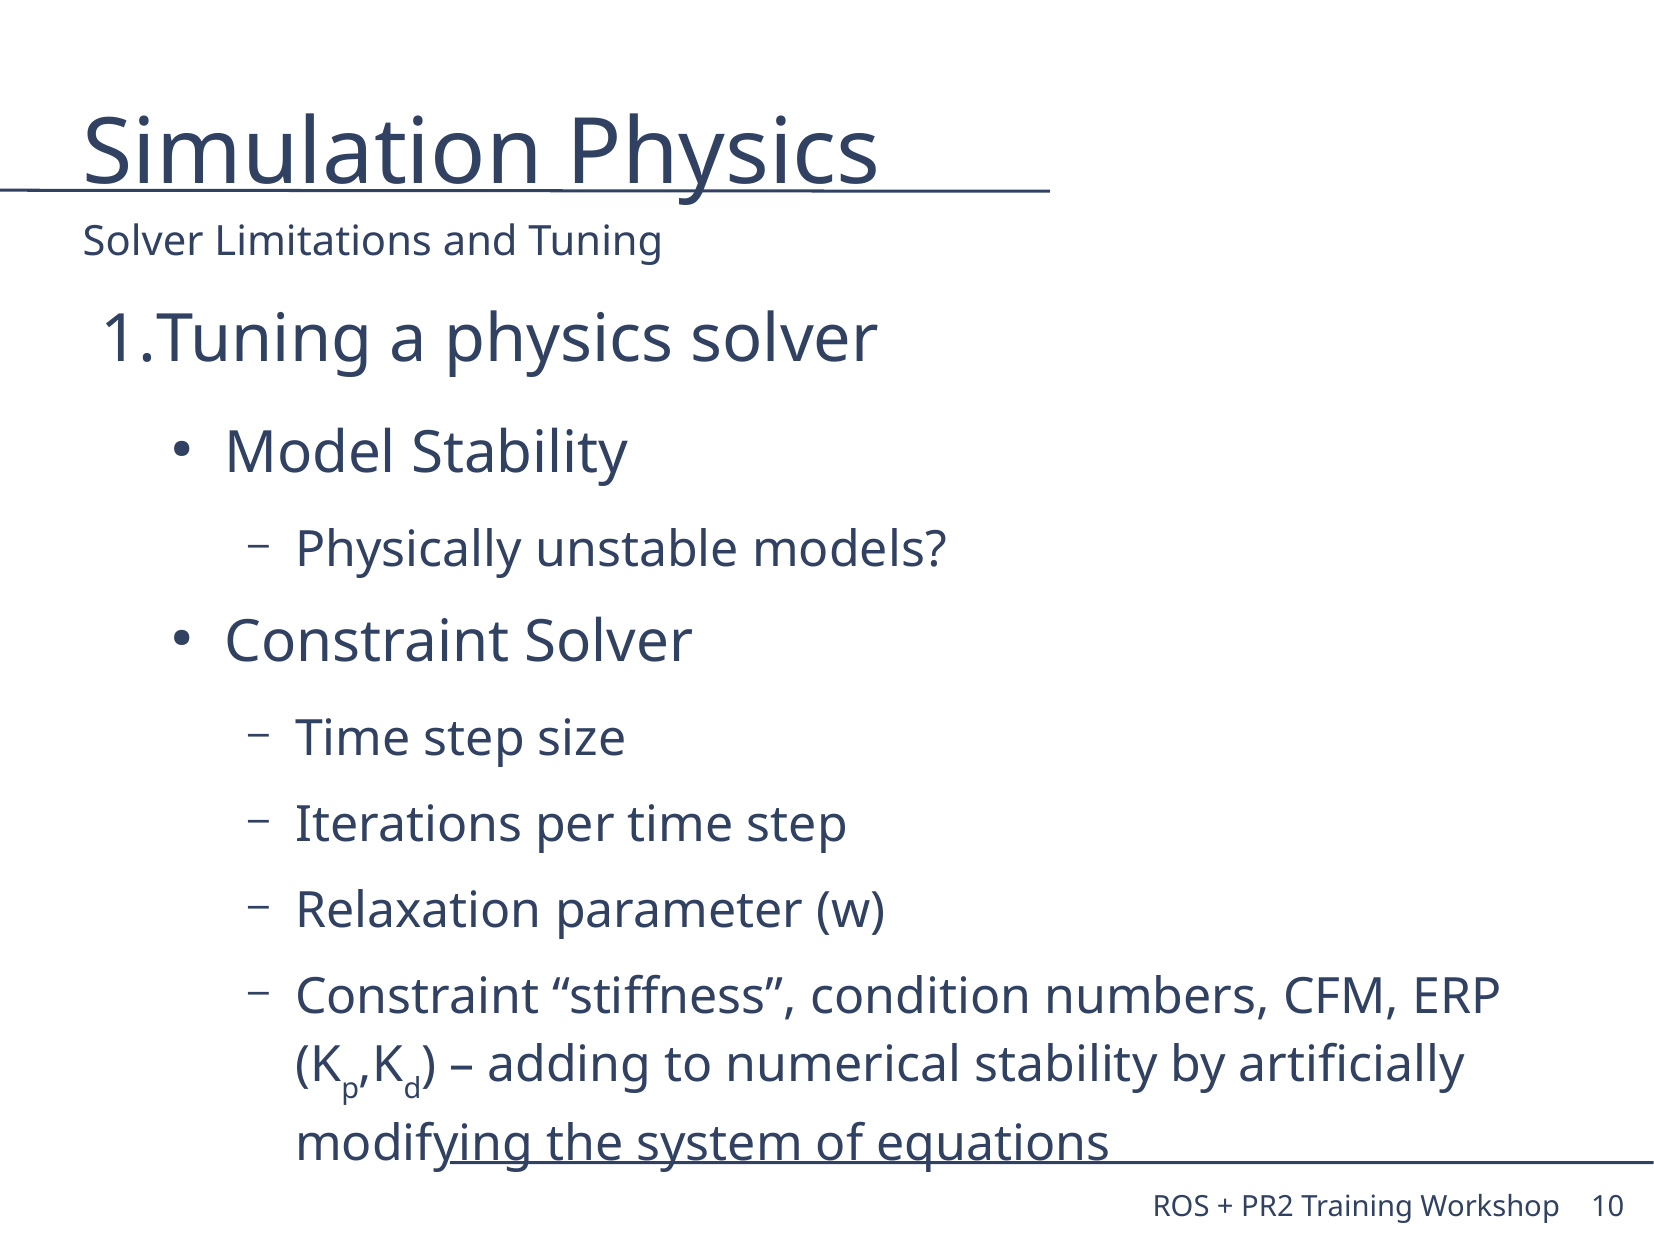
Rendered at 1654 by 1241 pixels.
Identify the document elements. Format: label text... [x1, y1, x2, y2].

title Simulation Physics Solver Limitations and Tuning [82, 80, 1571, 273]
list Tuning a physics solver Model Stability Physically unstable models? Constraint Solver Time step size Iterations per time step Relaxation parameter (w) Constraint “stiffness”, condition numbers, CFM, ERP (Kp,Kd) – adding to numerical stability by artificially modifying the system of equations [82, 290, 1571, 1109]
